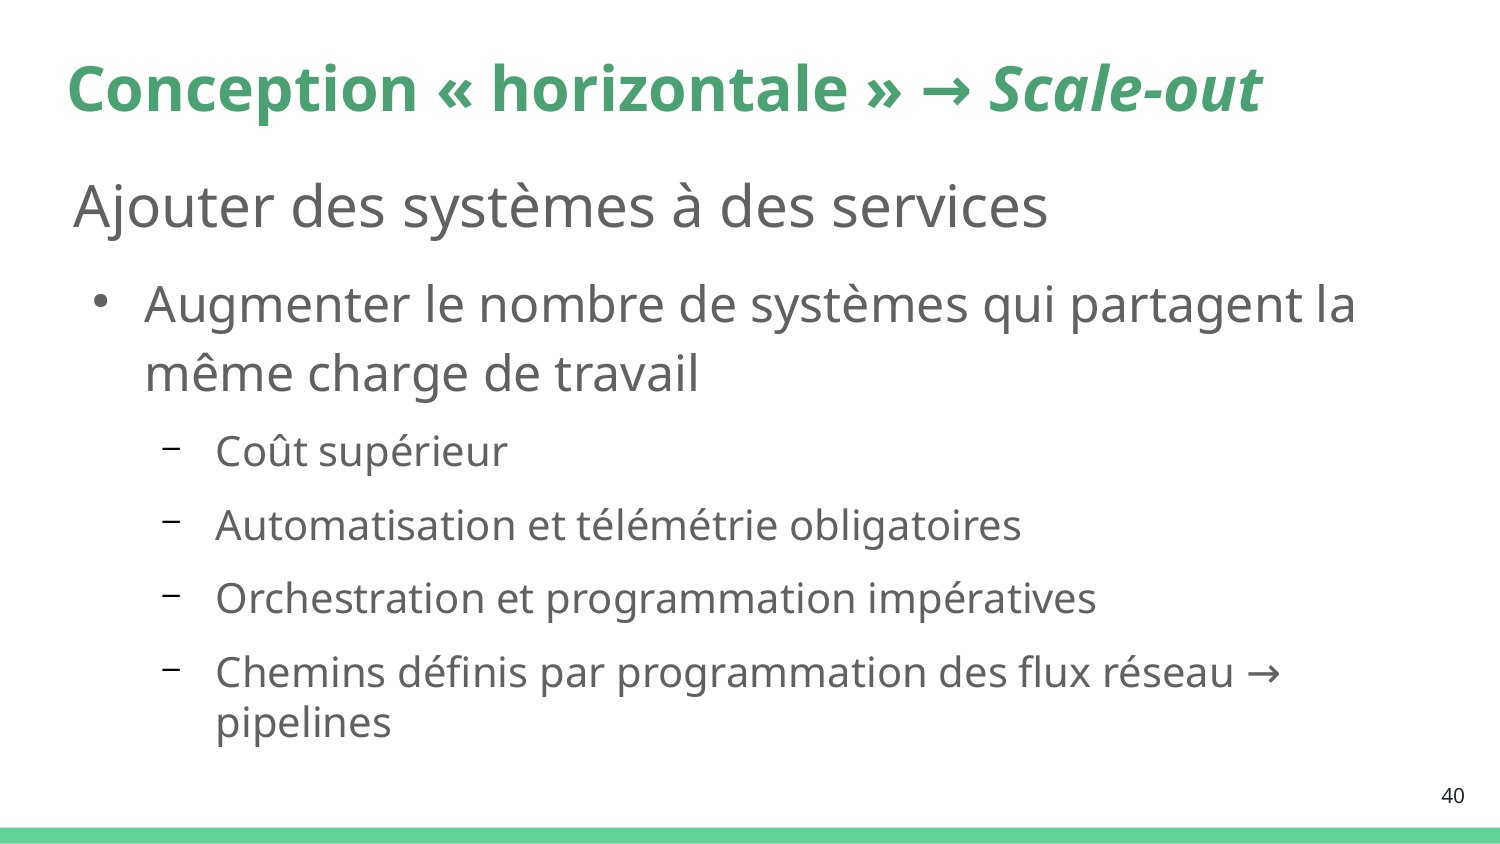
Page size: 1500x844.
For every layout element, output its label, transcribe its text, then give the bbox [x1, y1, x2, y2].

title Conception « horizontale » → Scale-out [51, 23, 1449, 117]
list Ajouter des systèmes à des services Augmenter le nombre de systèmes qui partagent la même charge de travail Coût supérieur Automatisation et télémétrie obligatoires Orchestration et programmation impératives Chemins définis par programmation des flux réseau → pipelines [59, 144, 1447, 805]
slide_number <numéro> [1389, 764, 1480, 830]
